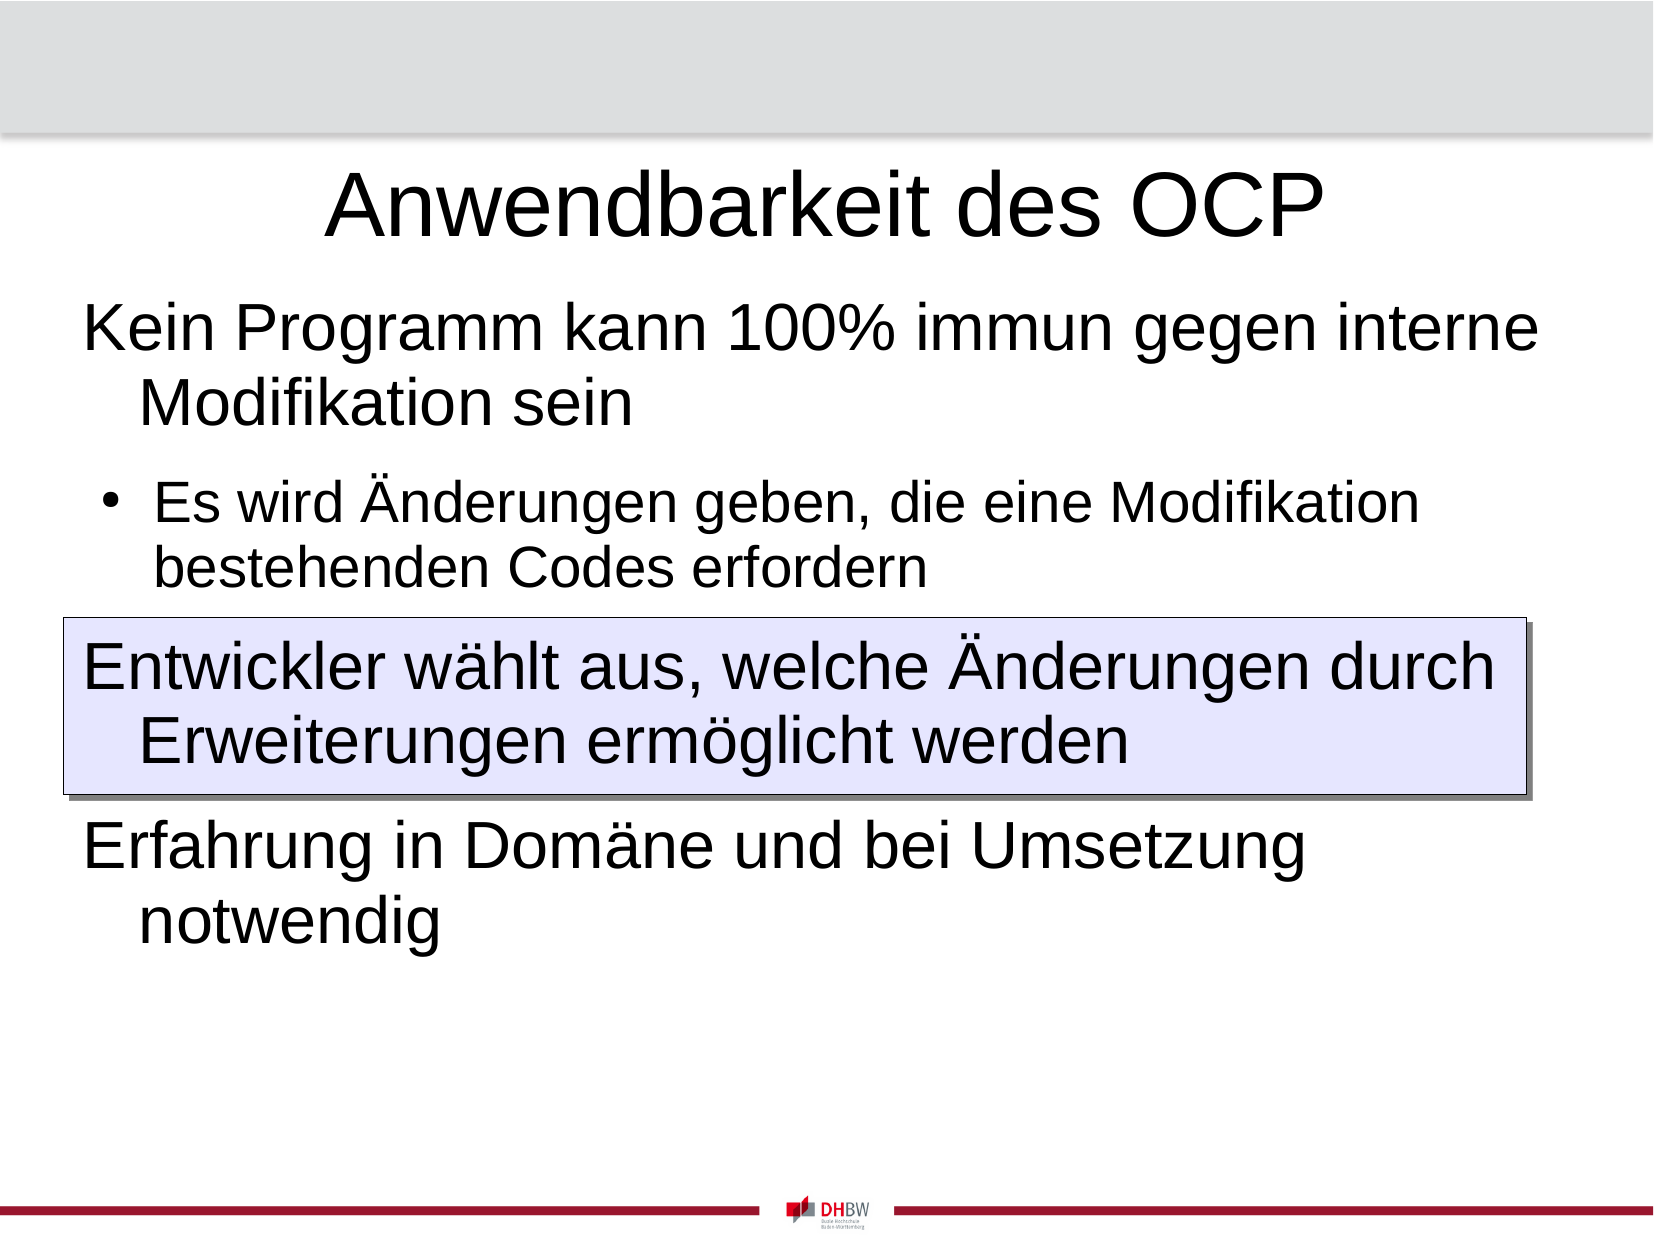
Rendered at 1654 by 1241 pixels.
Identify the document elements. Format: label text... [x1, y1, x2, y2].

picture [0, 1, 1654, 1237]
list Kein Programm kann 100% immun gegen interne Modifikation sein Es wird Änderungen geben, die eine Modifikation bestehenden Codes erfordern Entwickler wählt aus, welche Änderungen durch Erweiterungen ermöglicht werden Erfahrung in Domäne und bei Umsetzung notwendig [82, 290, 1571, 1010]
title Anwendbarkeit des OCP [82, 49, 1571, 257]
text_box [63, 617, 82, 795]
